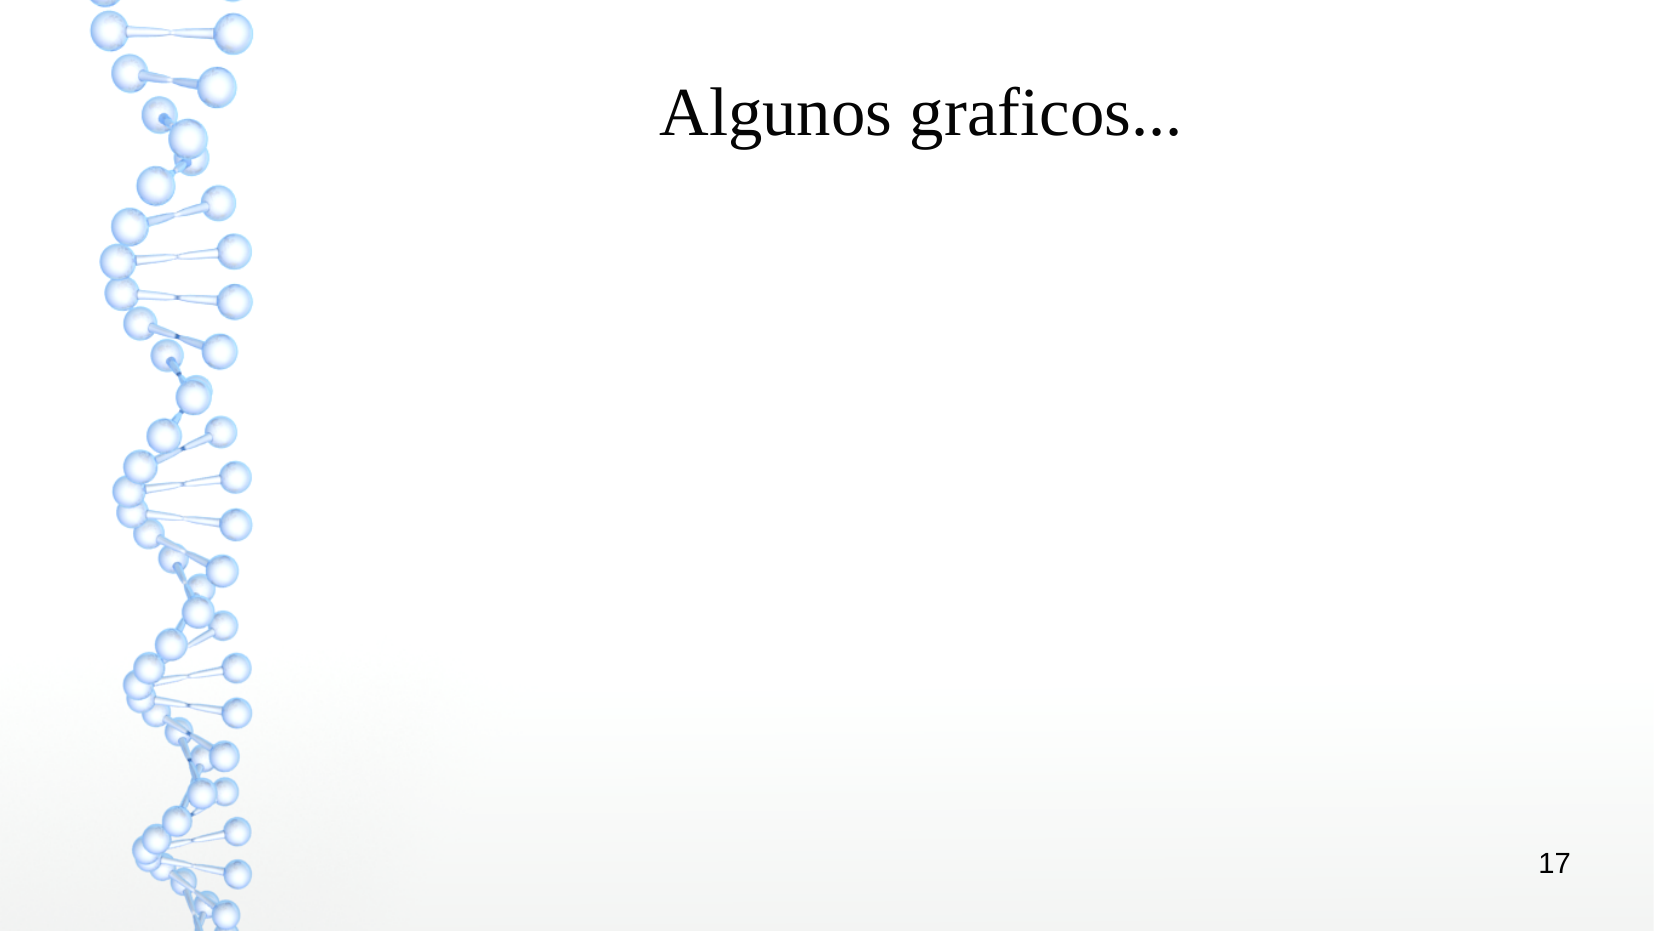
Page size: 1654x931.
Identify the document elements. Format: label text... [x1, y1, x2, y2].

title Algunos graficos... [265, 35, 1595, 189]
picture [0, 0, 1654, 931]
